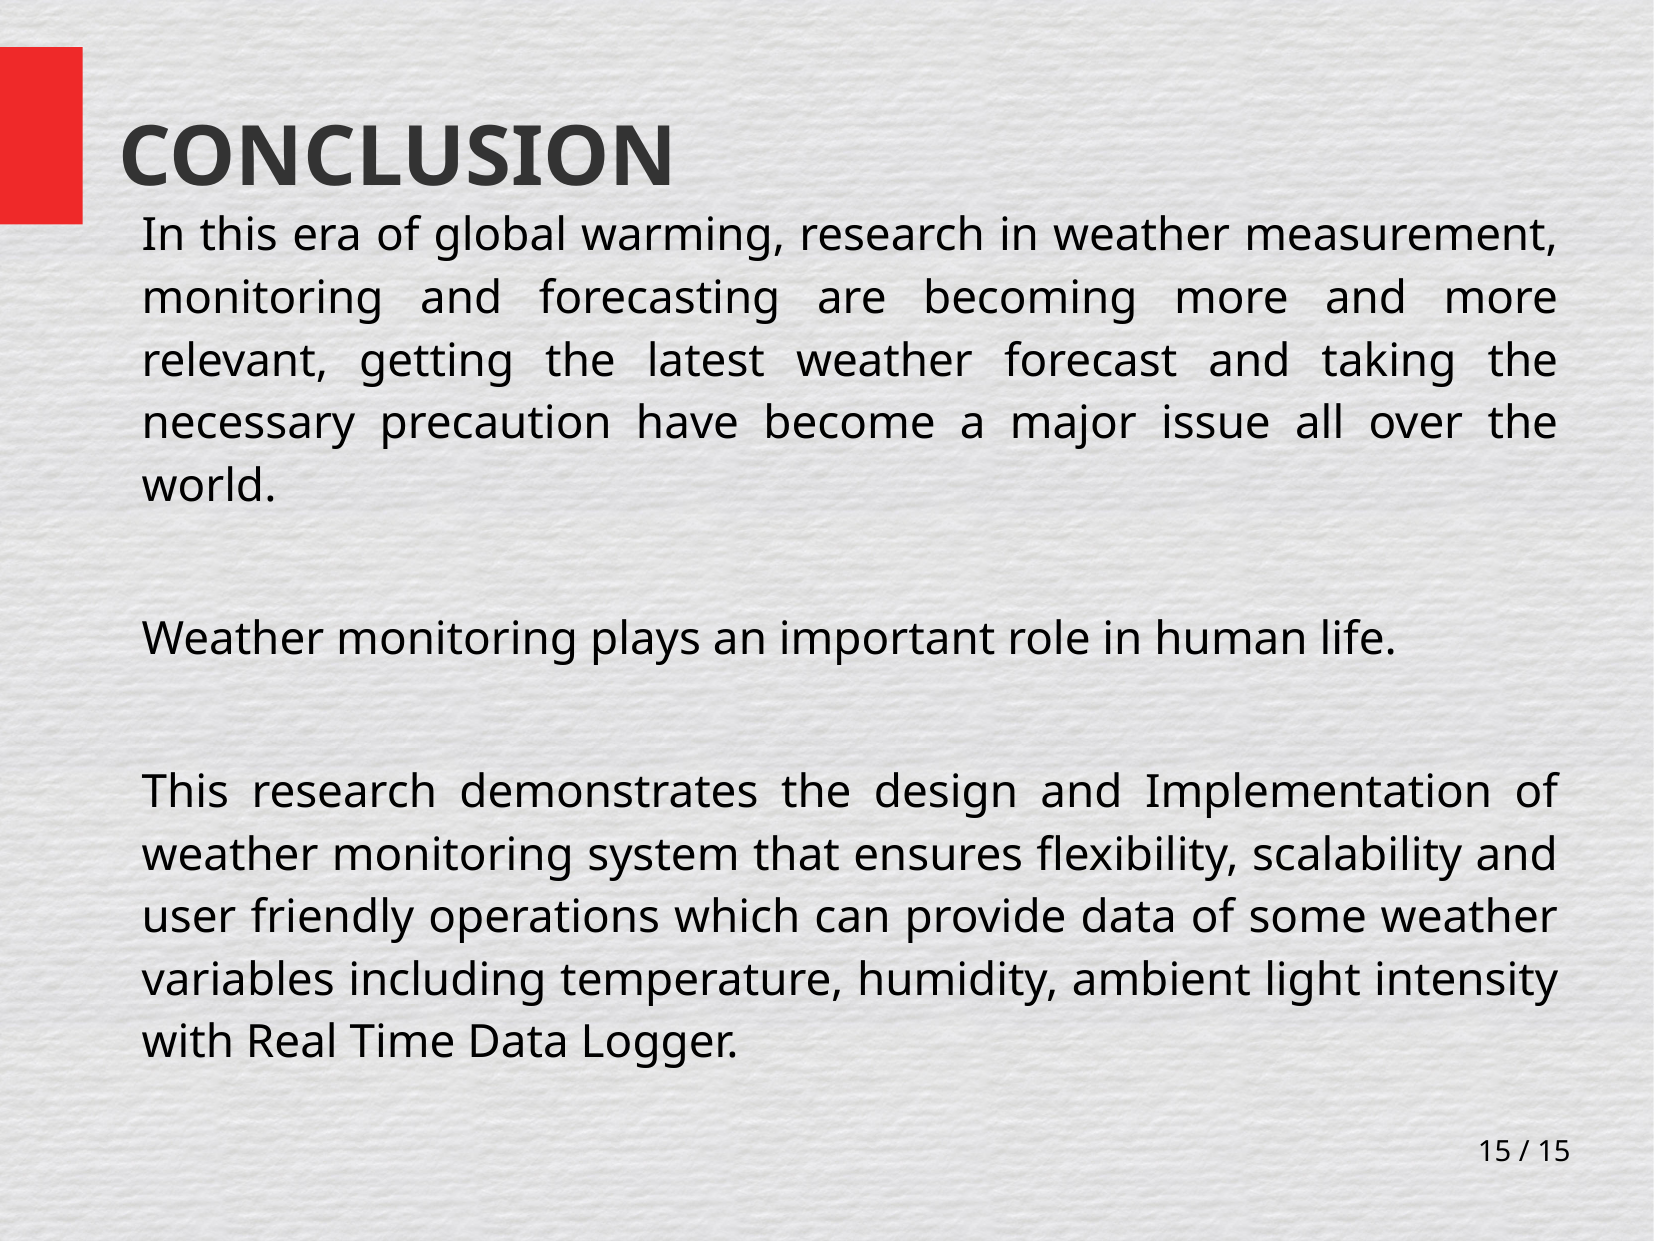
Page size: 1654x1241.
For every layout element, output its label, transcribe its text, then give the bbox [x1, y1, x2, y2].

subtitle In this era of global warming, research in weather measurement, monitoring and forecasting are becoming more and more relevant, getting the latest weather forecast and taking the necessary precaution have become a major issue all over the world. Weather monitoring plays an important role in human life. This research demonstrates the design and Implementation of weather monitoring system that ensures flexibility, scalability and user friendly operations which can provide data of some weather variables including temperature, humidity, ambient light intensity with Real Time Data Logger. [141, 143, 1560, 1028]
picture [0, 0, 1654, 1241]
title CONCLUSION [118, 49, 1571, 257]
